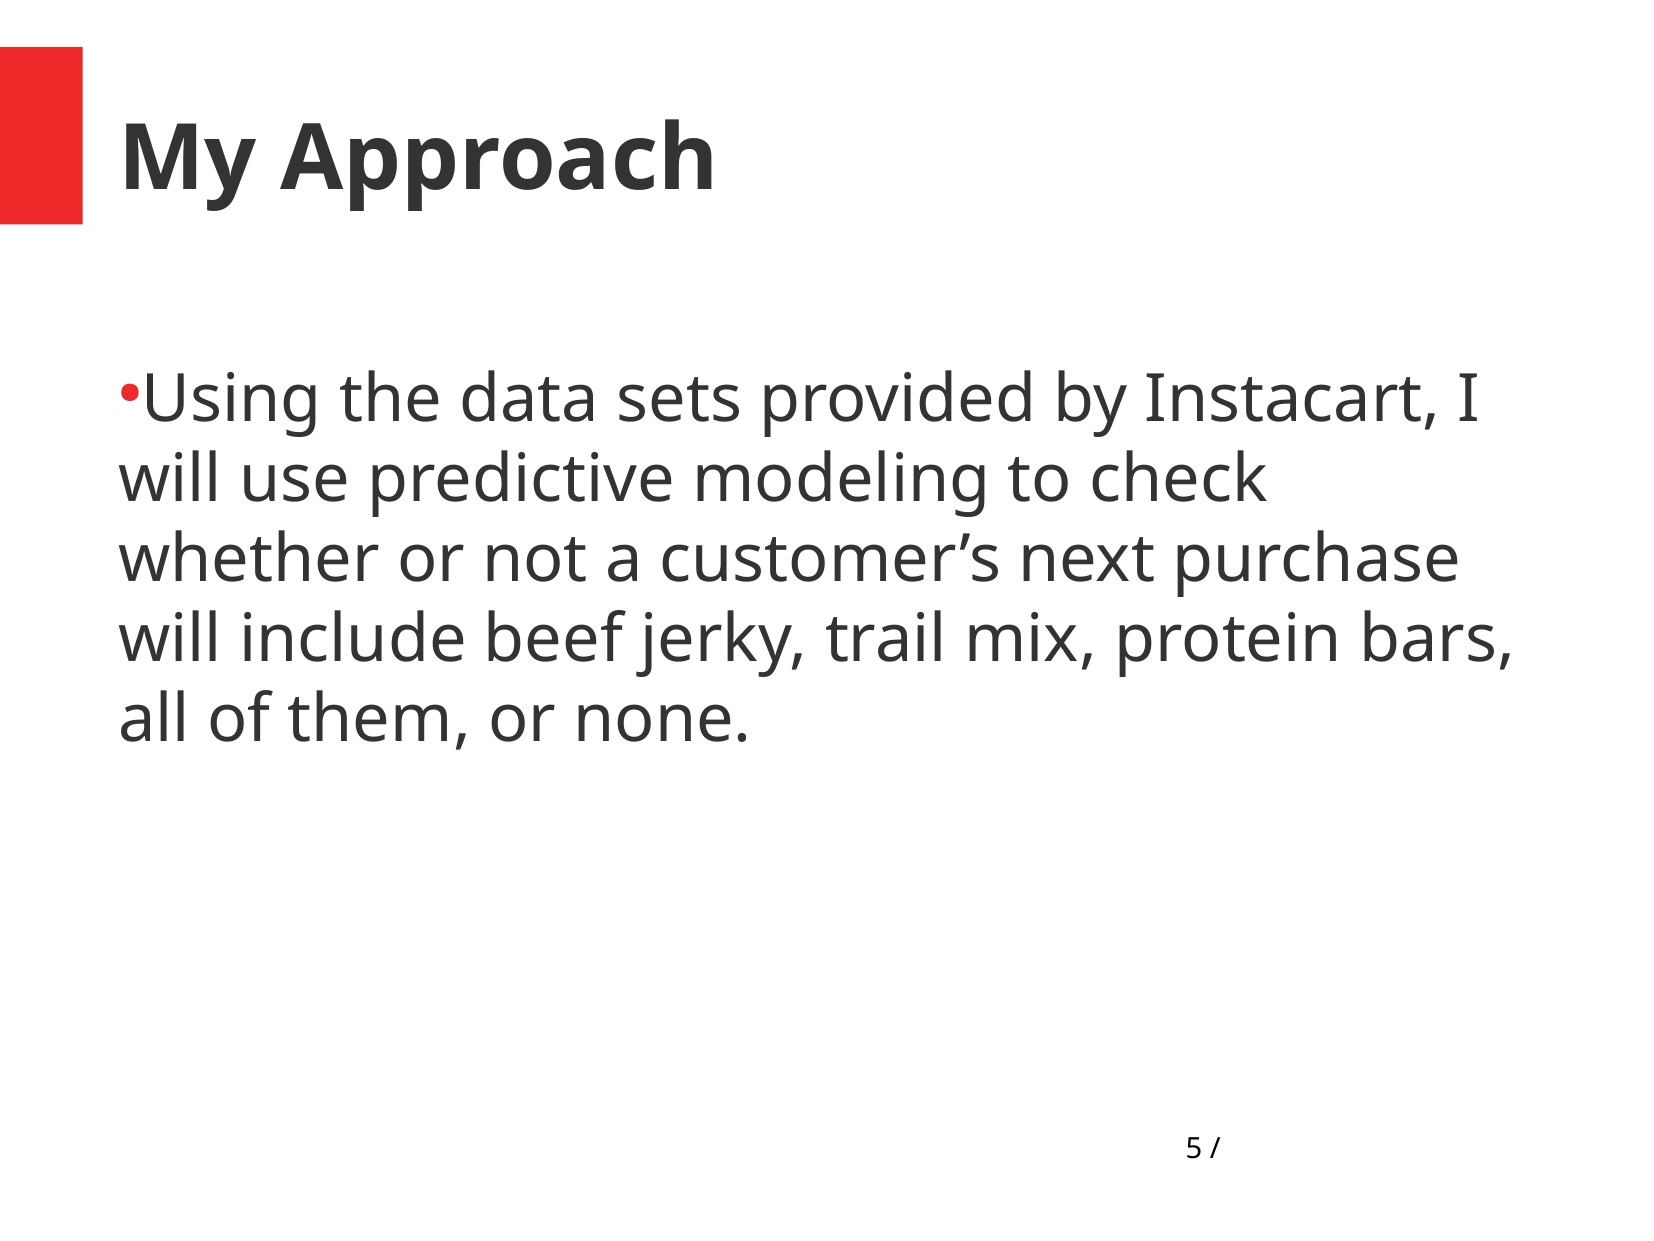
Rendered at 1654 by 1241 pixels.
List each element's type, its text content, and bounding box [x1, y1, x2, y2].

text_box / [1185, 1129, 1571, 1216]
list Using the data sets provided by Instacart, I will use predictive modeling to check whether or not a customer’s next purchase will include beef jerky, trail mix, protein bars, all of them, or none. [118, 354, 1536, 1074]
title My Approach [118, 49, 1571, 257]
